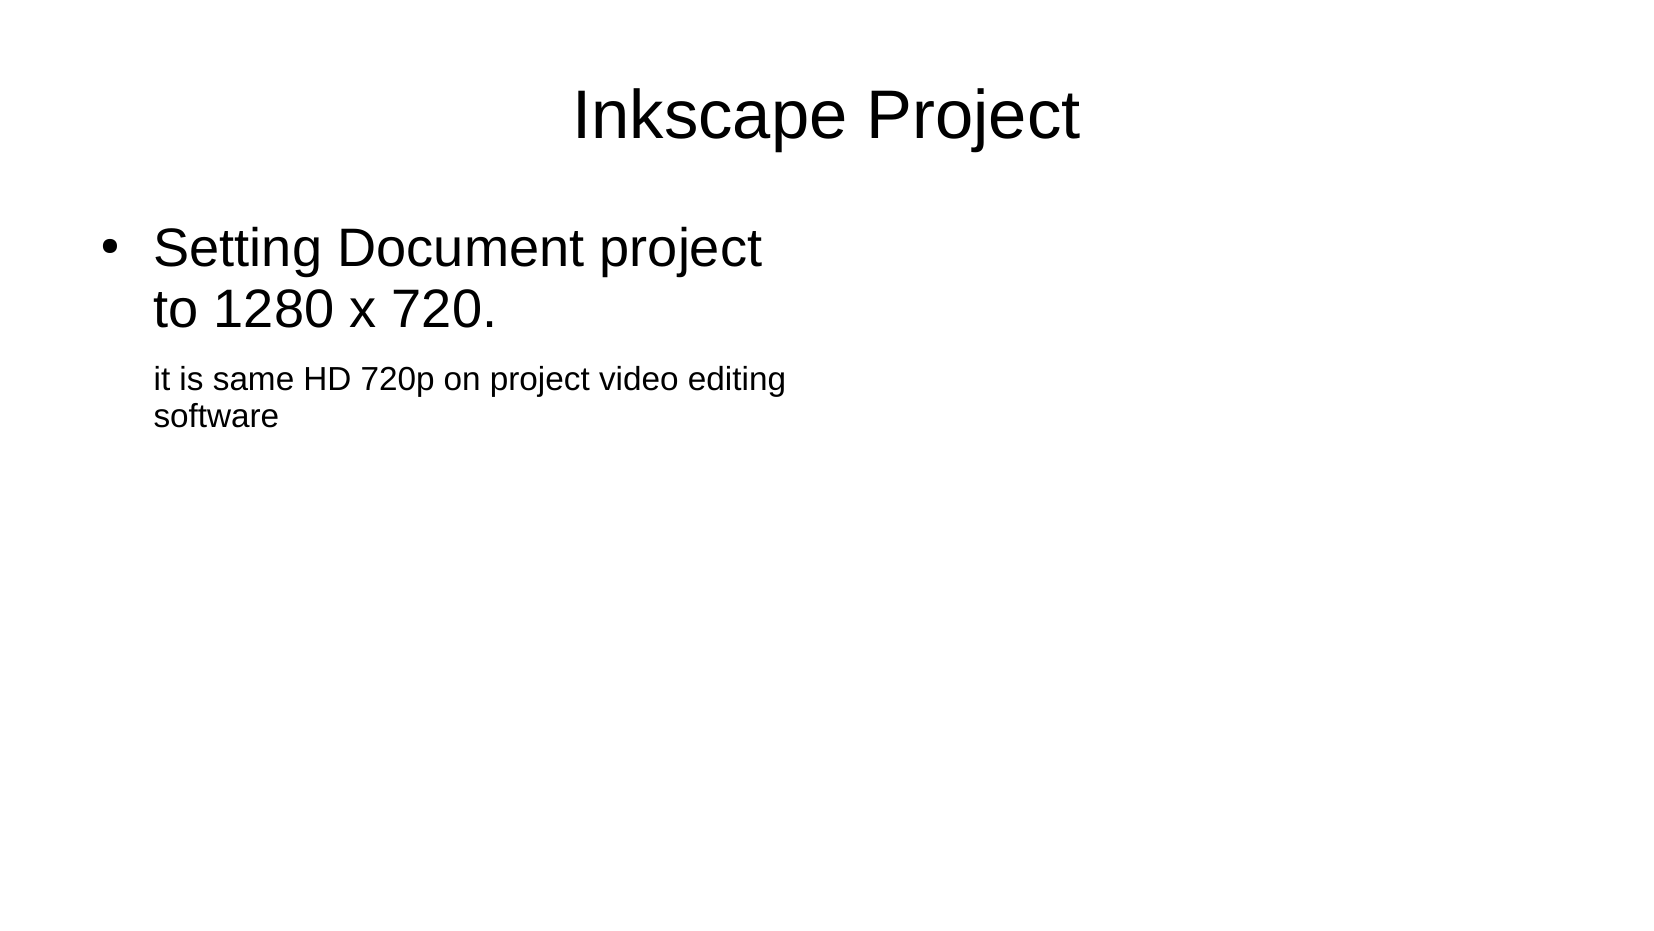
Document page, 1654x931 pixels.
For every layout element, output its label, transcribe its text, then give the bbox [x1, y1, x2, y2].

title Inkscape Project [82, 37, 1571, 193]
list Setting Document project to 1280 x 720. it is same HD 720p on project video editing software [82, 217, 809, 758]
